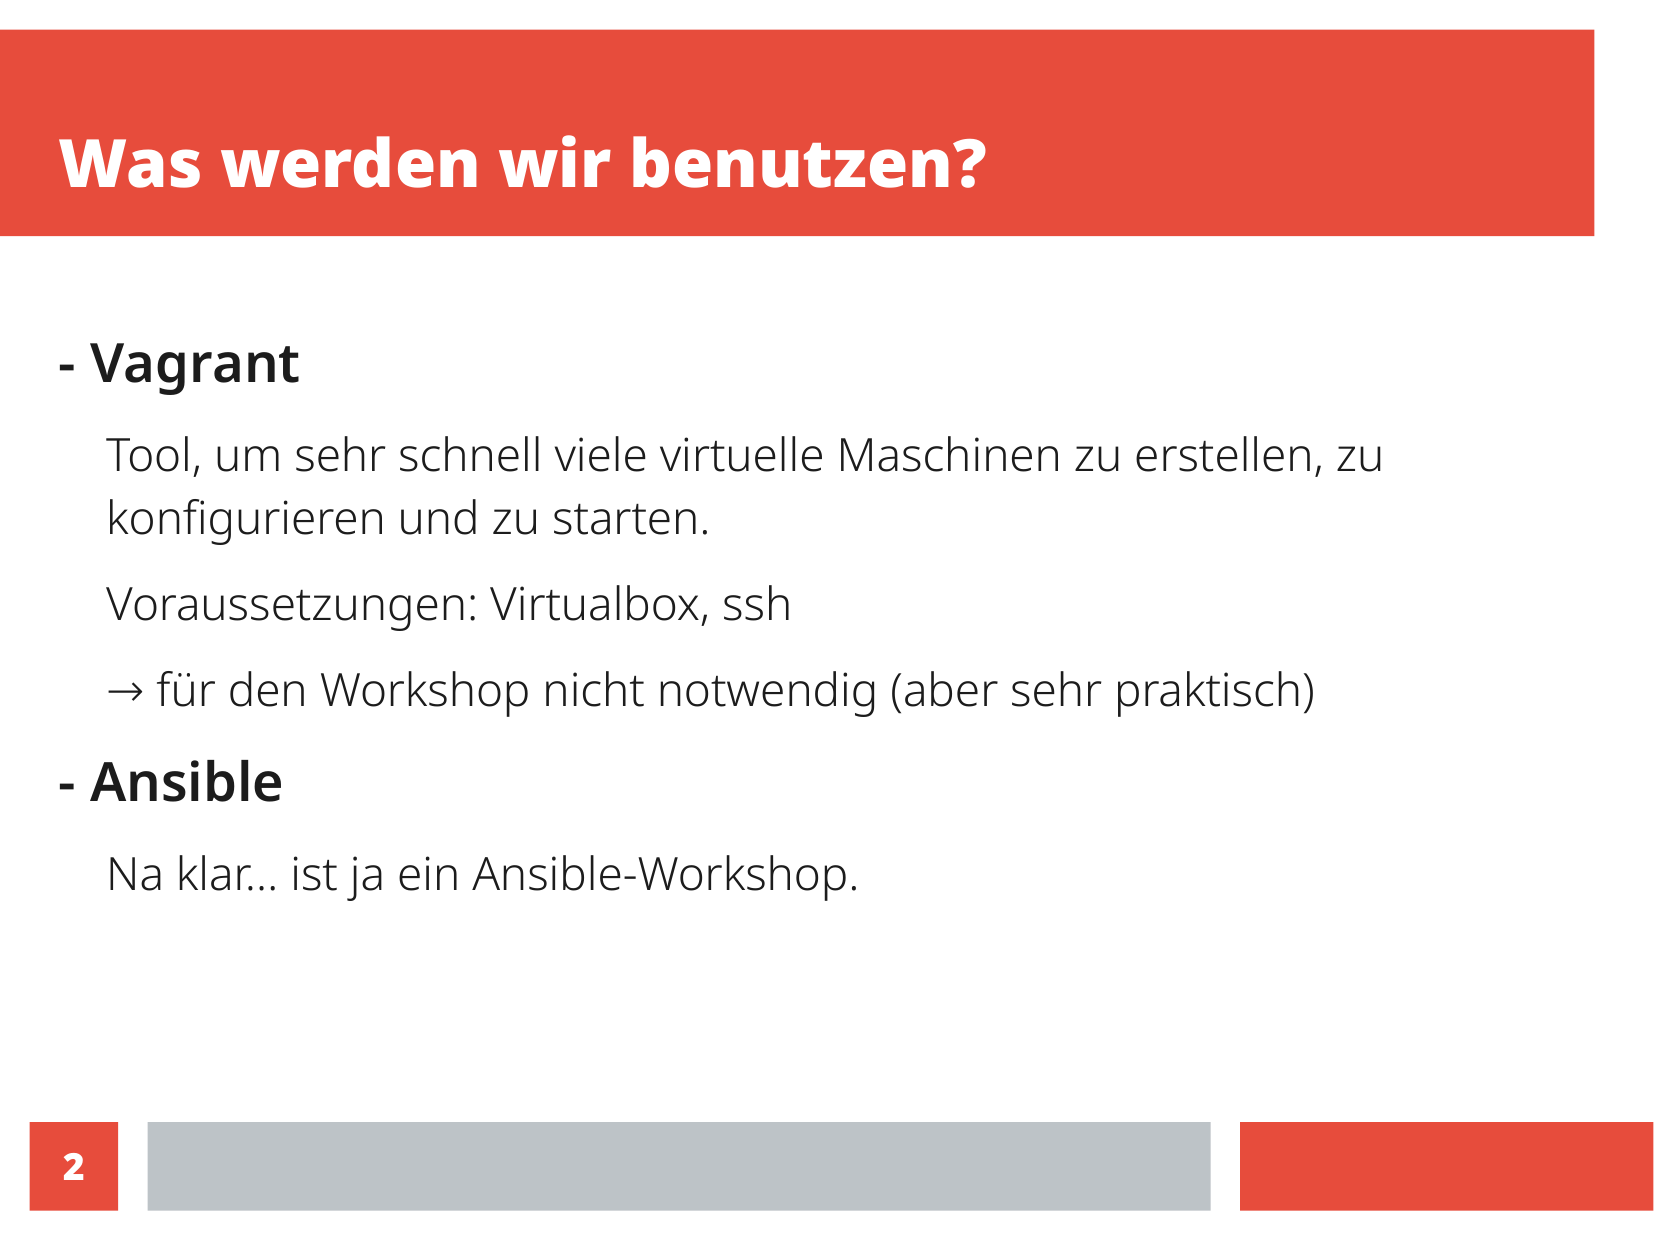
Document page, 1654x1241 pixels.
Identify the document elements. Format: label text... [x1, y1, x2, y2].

title Was werden wir benutzen? [59, 59, 1595, 207]
list - Vagrant Tool, um sehr schnell viele virtuelle Maschinen zu erstellen, zu konfigurieren und zu starten. Voraussetzungen: Virtualbox, ssh → für den Workshop nicht notwendig (aber sehr praktisch) - Ansible Na klar… ist ja ein Ansible-Workshop. [59, 324, 1565, 1093]
